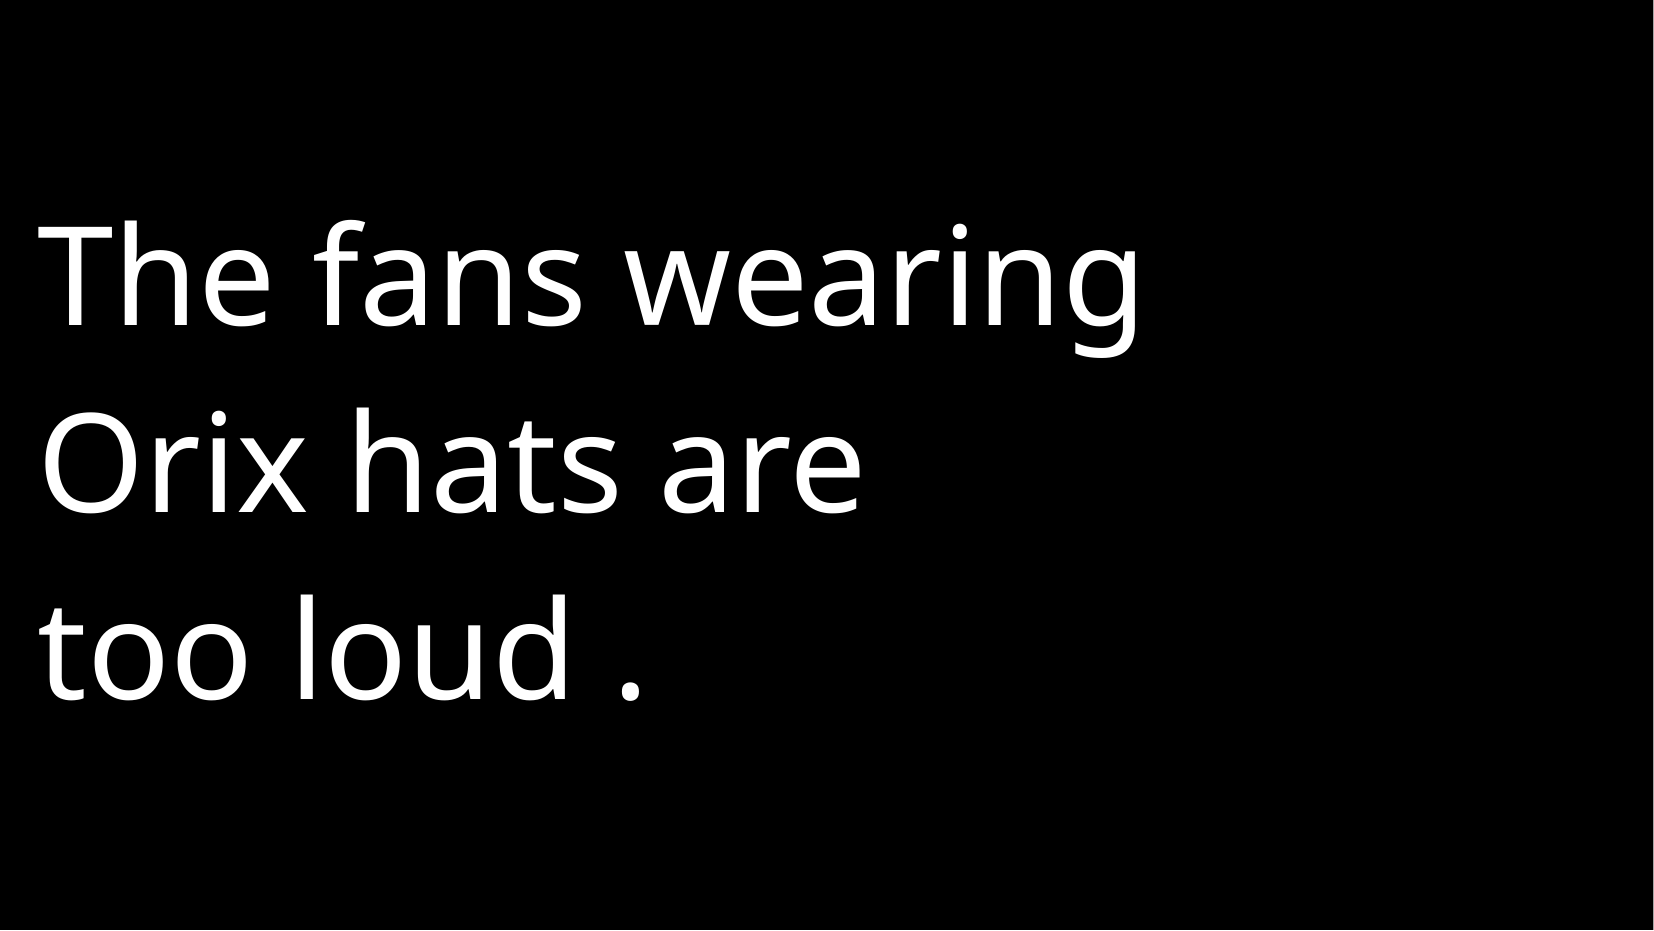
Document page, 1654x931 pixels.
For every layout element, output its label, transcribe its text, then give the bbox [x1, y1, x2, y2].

title The fans wearing Orix hats are too loud . [37, 19, 1612, 900]
